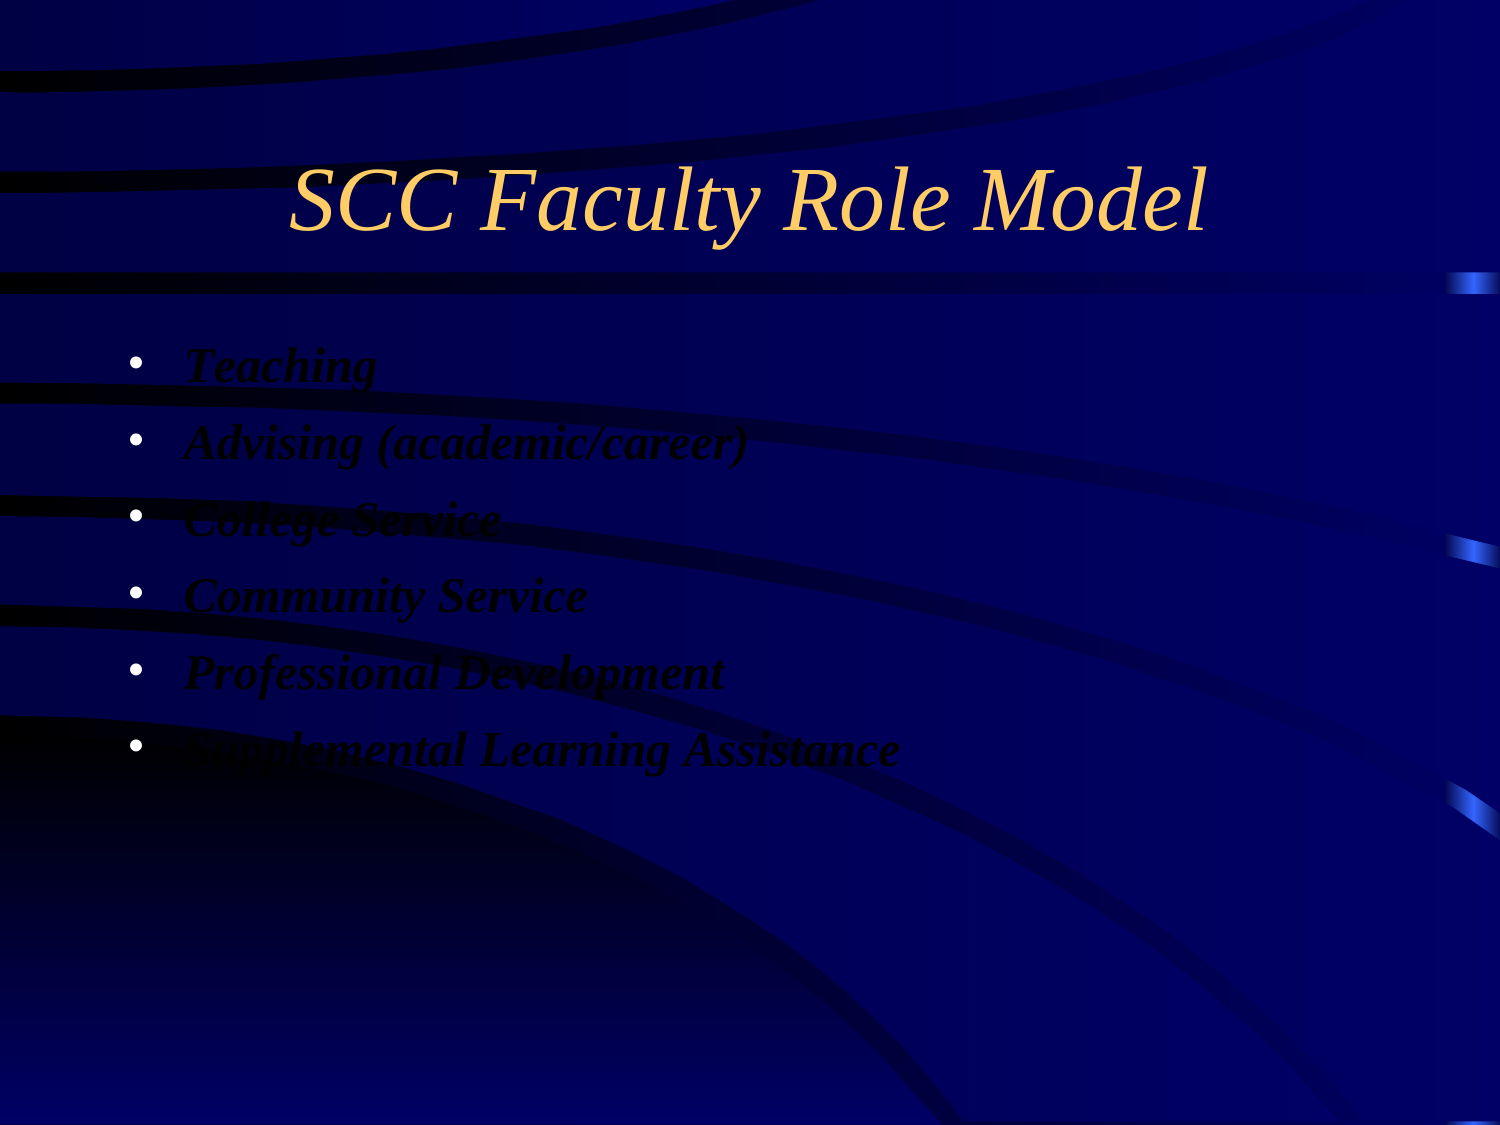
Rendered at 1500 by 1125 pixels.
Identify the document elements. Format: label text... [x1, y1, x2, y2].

title SCC Faculty Role Model [112, 99, 1388, 288]
list Teaching Advising (academic/career) College Service Community Service Professional Development Supplemental Learning Assistance [112, 324, 1388, 1000]
